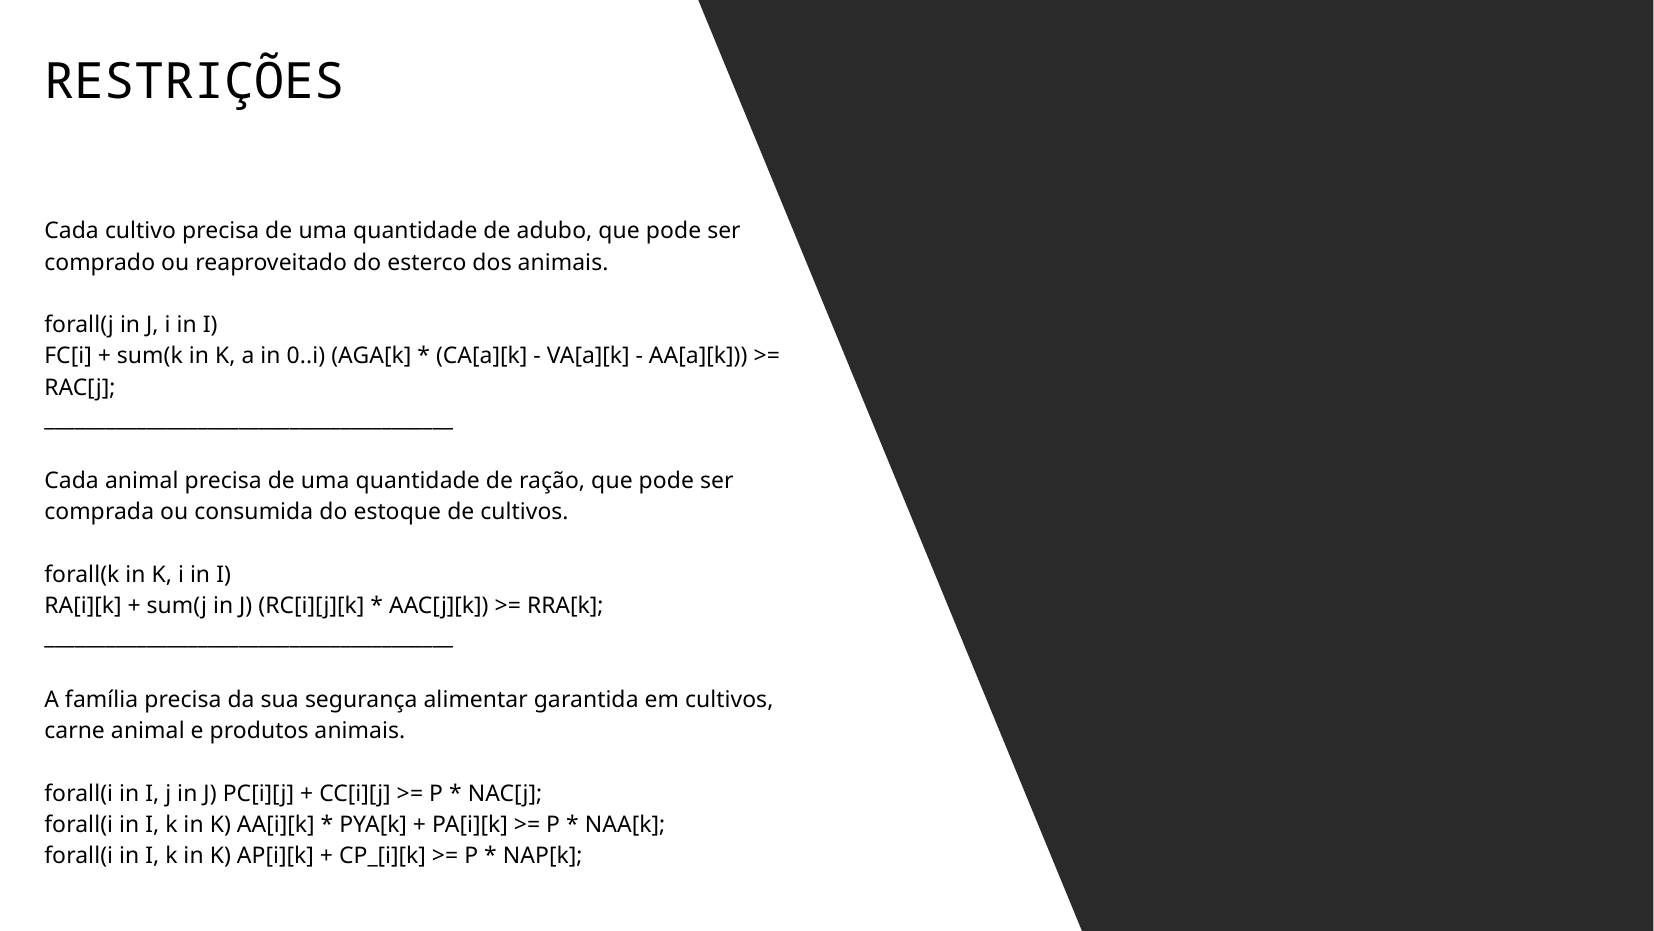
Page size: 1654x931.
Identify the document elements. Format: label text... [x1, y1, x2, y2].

text_box [698, 0, 1654, 931]
text_box RESTRIÇÕES [29, 37, 438, 190]
text_box Cada cultivo precisa de uma quantidade de adubo, que pode ser comprado ou reaproveitado do esterco dos animais. forall(j in J, i in I) FC[i] + sum(k in K, a in 0..i) (AGA[k] * (CA[a][k] - VA[a][k] - AA[a][k])) >= RAC[j]; ________________________________________ Cada animal precisa de uma quantidade de ração, que pode ser comprada ou consumida do estoque de cultivos. forall(k in K, i in I) RA[i][k] + sum(j in J) (RC[i][j][k] * AAC[j][k]) >= RRA[k]; ________________________________________ A família precisa da sua segurança alimentar garantida em cultivos, carne animal e produtos animais. forall(i in I, j in J) PC[i][j] + CC[i][j] >= P * NAC[j]; forall(i in I, k in K) AA[i][k] * PYA[k] + PA[i][k] >= P * NAA[k]; forall(i in I, k in K) AP[i][k] + CP_[i][k] >= P * NAP[k]; [29, 206, 827, 857]
